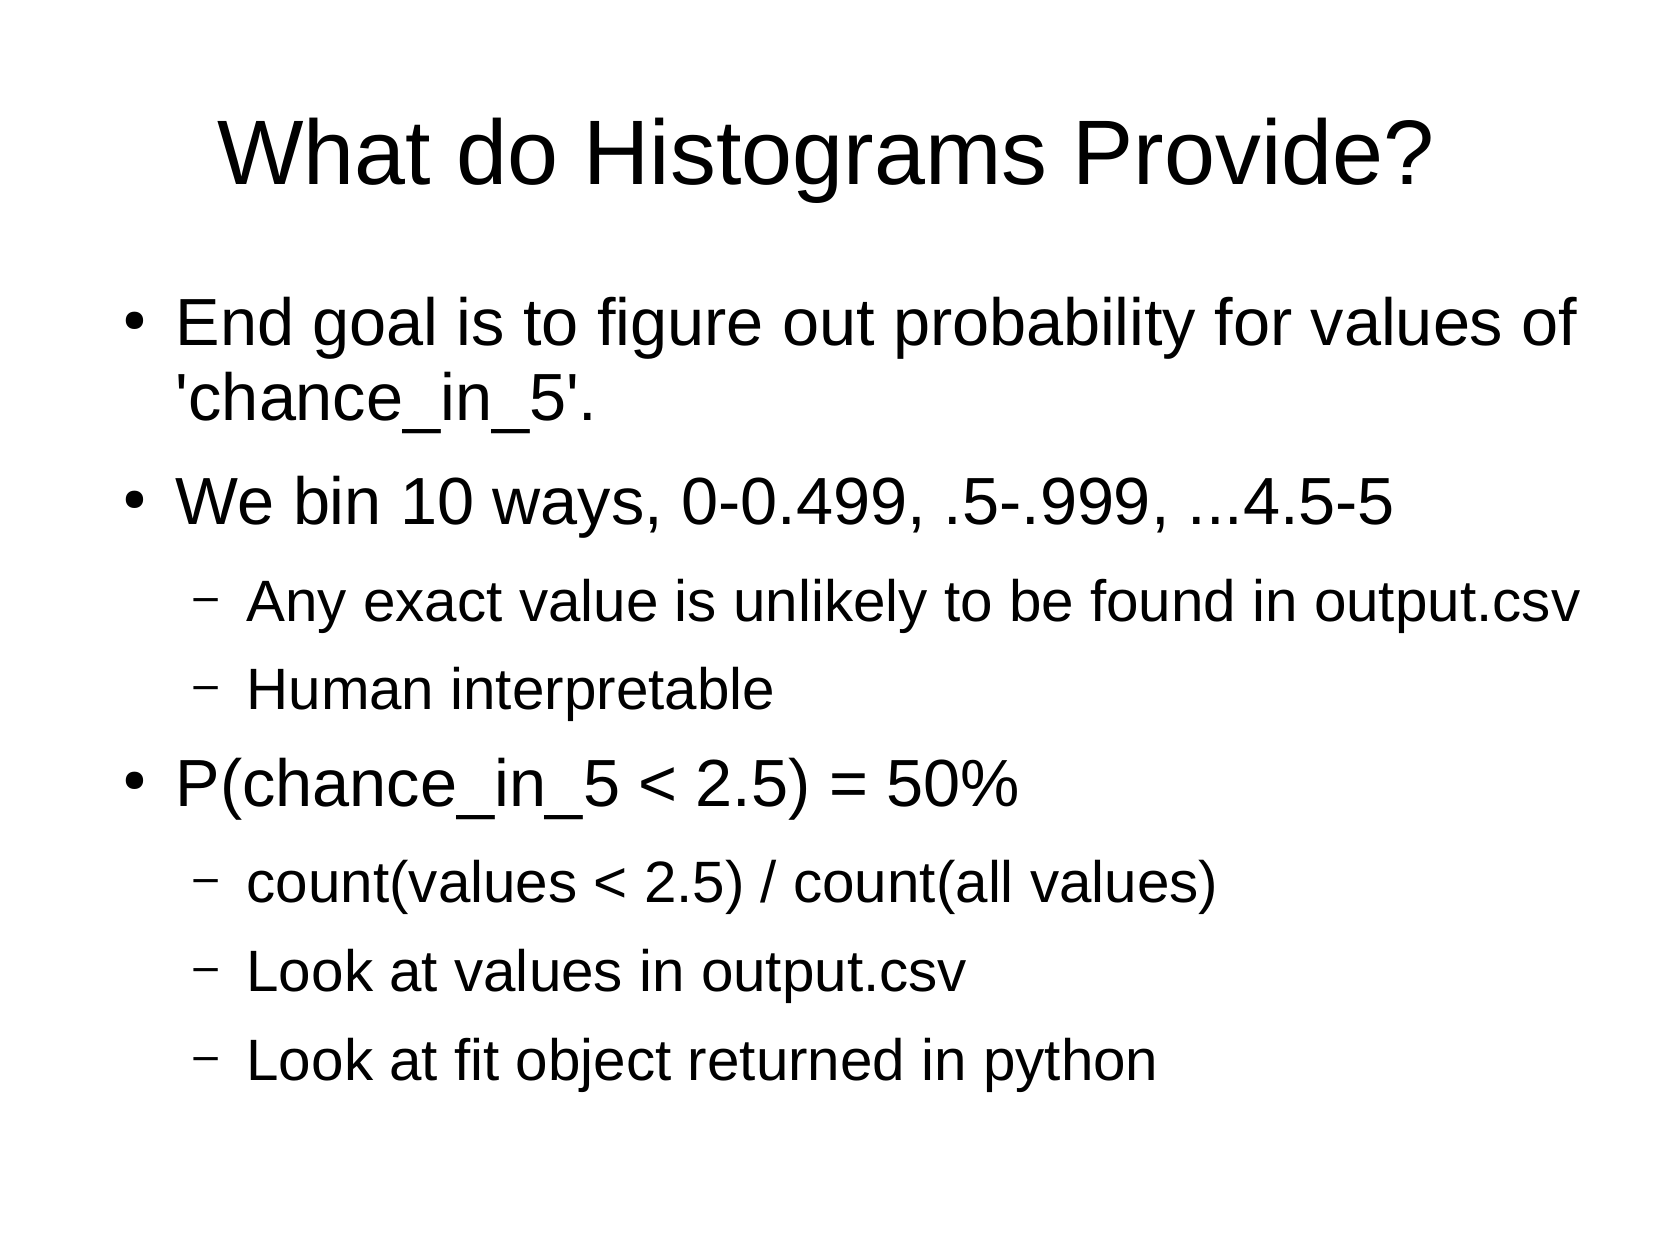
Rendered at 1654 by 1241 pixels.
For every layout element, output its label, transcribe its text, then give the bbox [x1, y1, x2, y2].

title What do Histograms Provide? [82, 49, 1571, 257]
list End goal is to figure out probability for values of 'chance_in_5'. We bin 10 ways, 0-0.499, .5-.999, ...4.5-5 Any exact value is unlikely to be found in output.csv Human interpretable P(chance_in_5 < 2.5) = 50% count(values < 2.5) / count(all values) Look at values in output.csv Look at fit object returned in python [105, 285, 1594, 1104]
